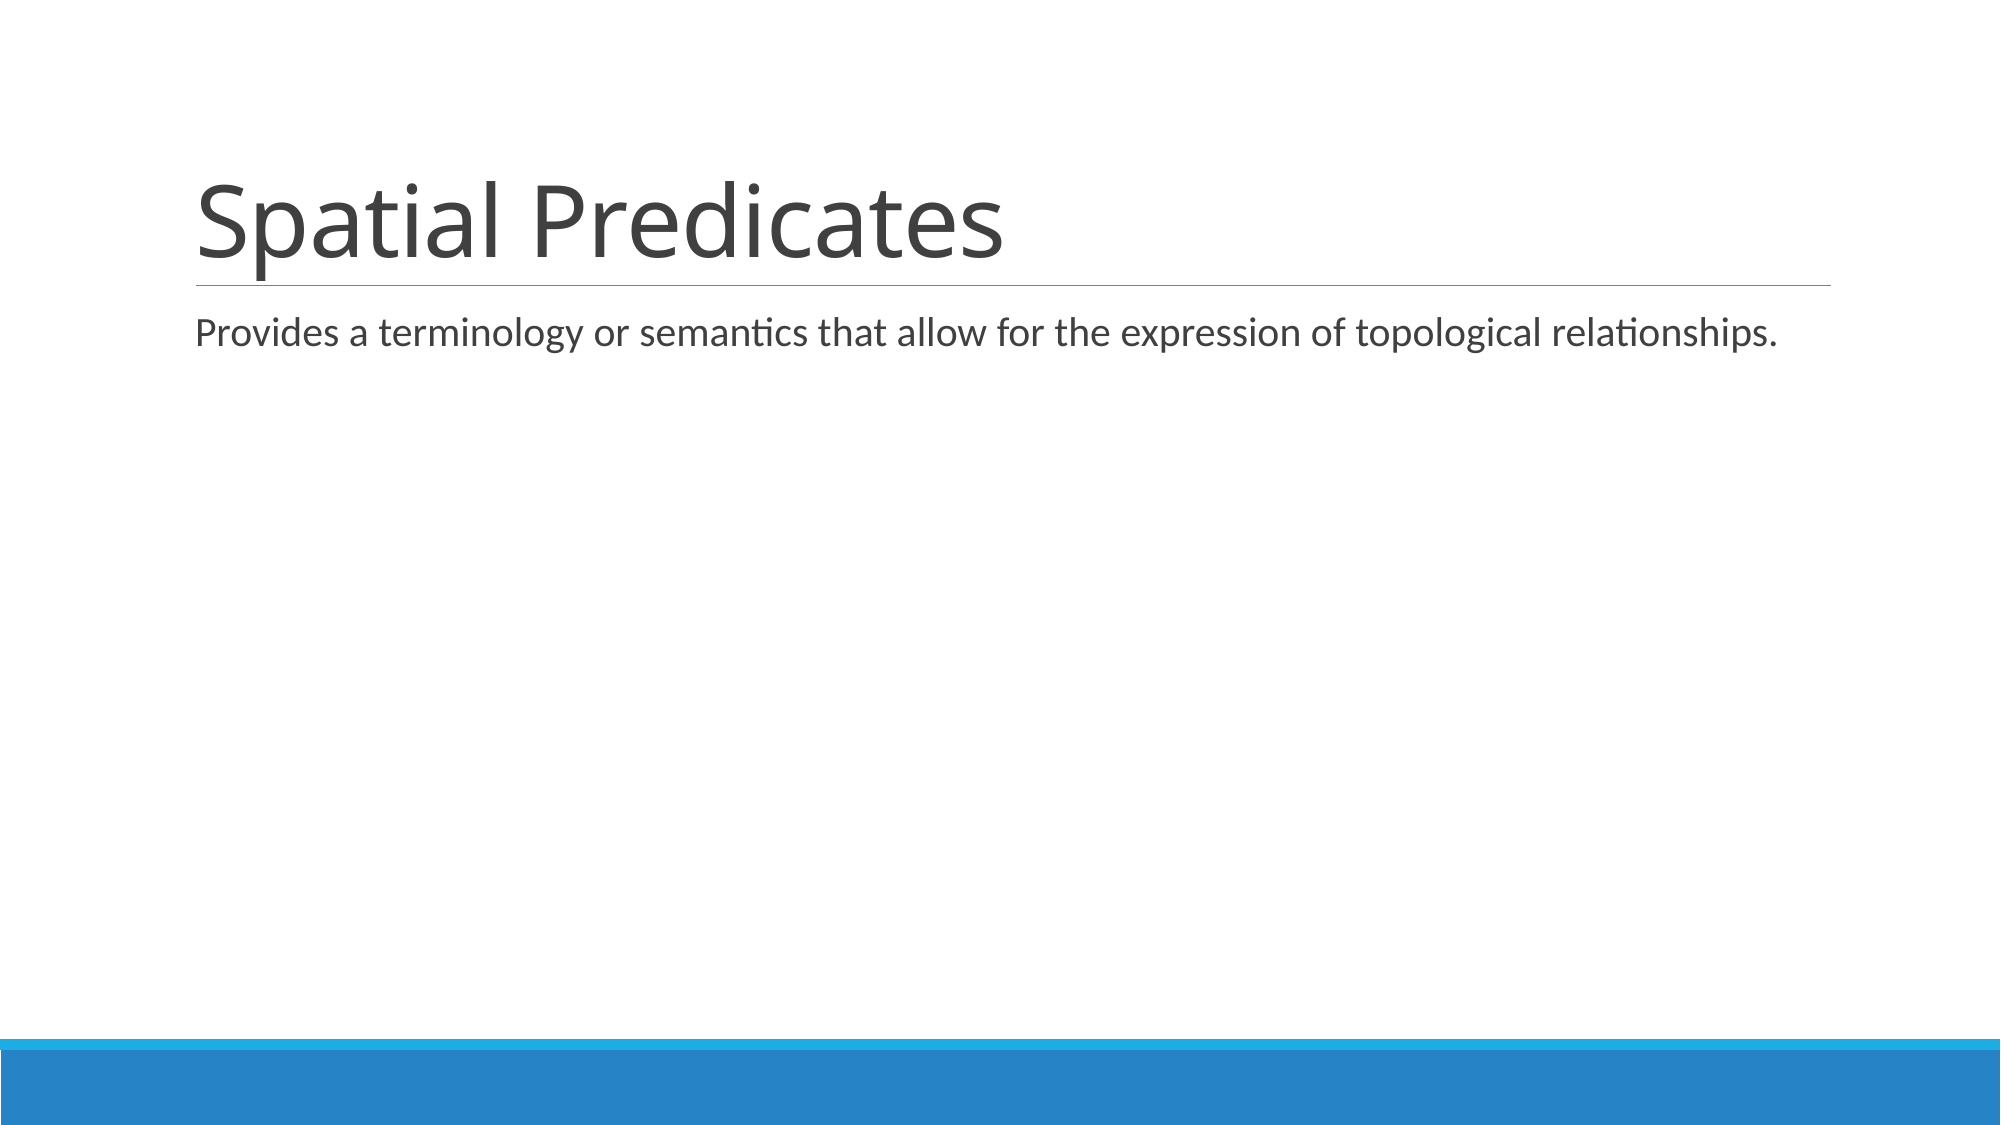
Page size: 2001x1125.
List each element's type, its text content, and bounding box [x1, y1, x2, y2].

title Spatial Predicates [180, 47, 1831, 286]
list Provides a terminology or semantics that allow for the expression of topological relationships. [180, 302, 1831, 963]
